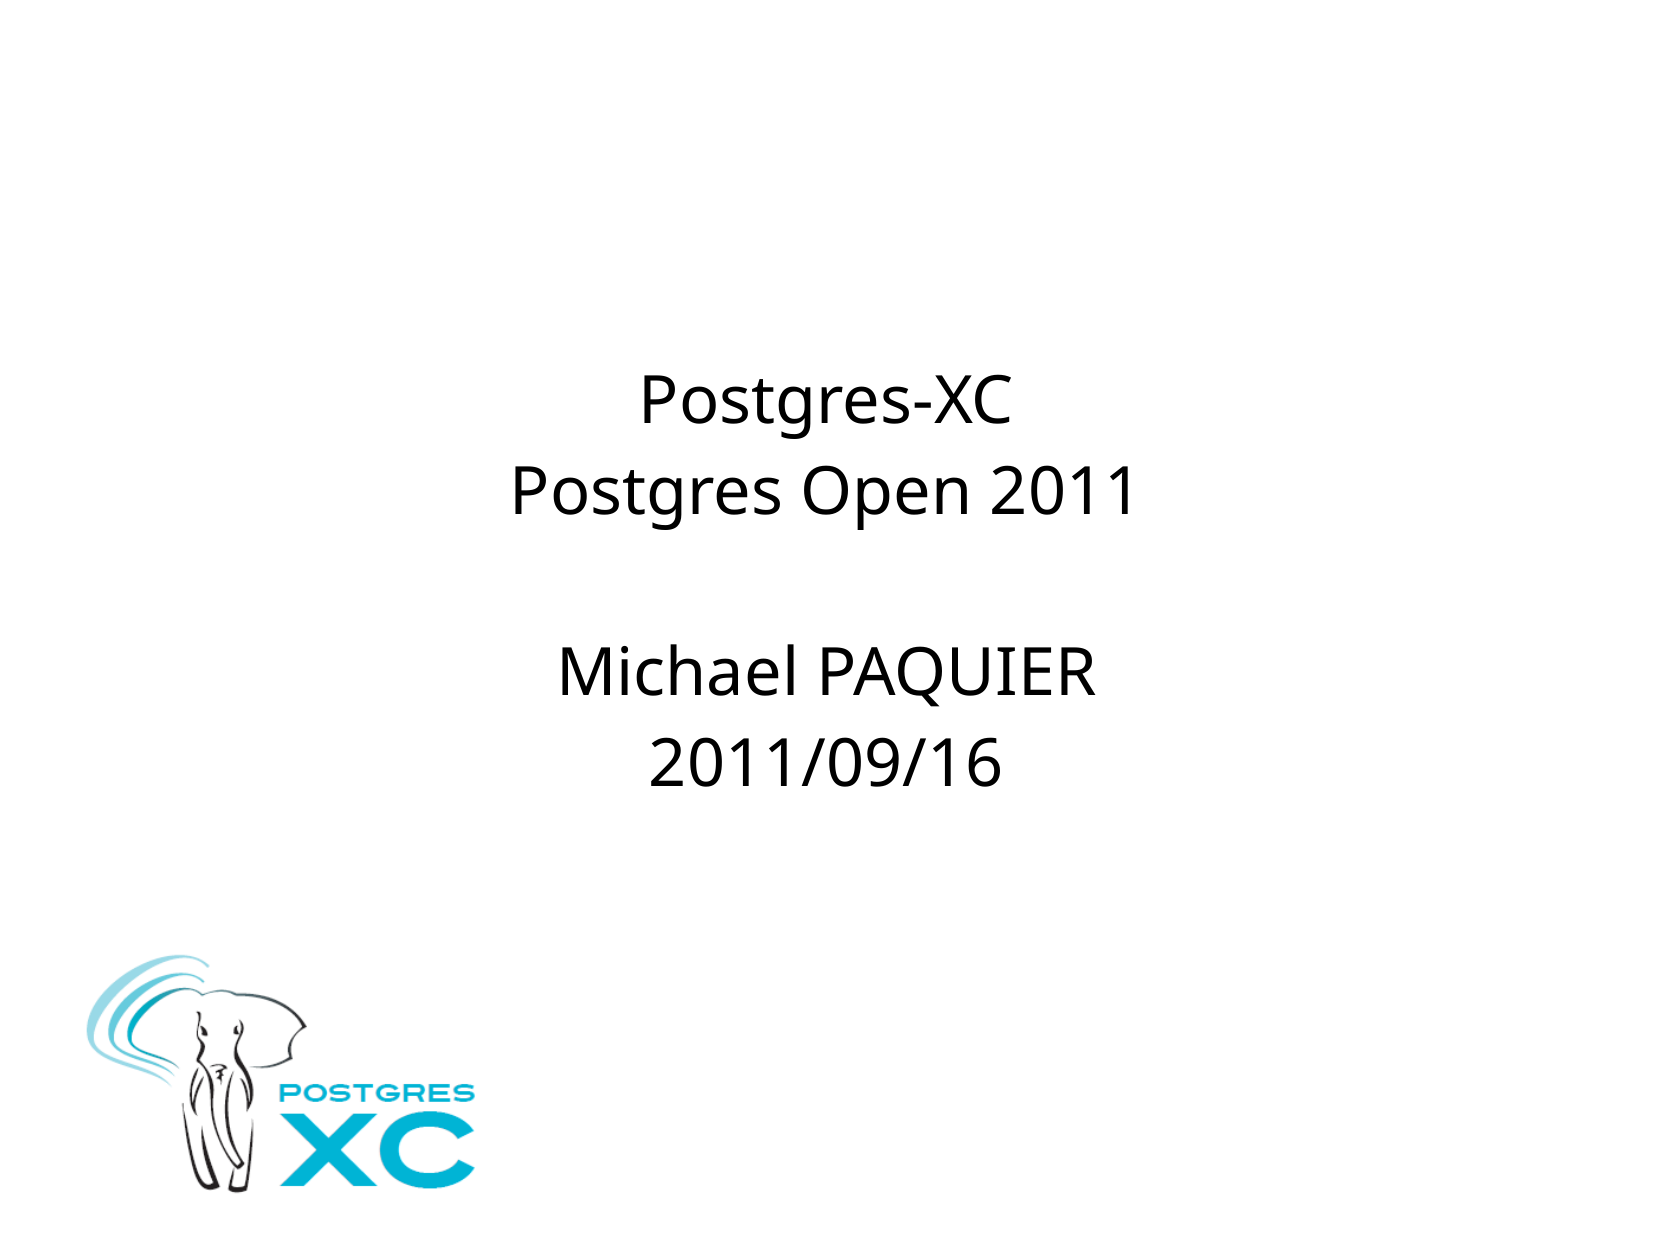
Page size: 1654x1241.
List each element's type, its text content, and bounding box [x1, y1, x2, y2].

picture [62, 930, 502, 1211]
subtitle Postgres-XC Postgres Open 2011 Michael PAQUIER 2011/09/16 [82, 56, 1571, 1102]
